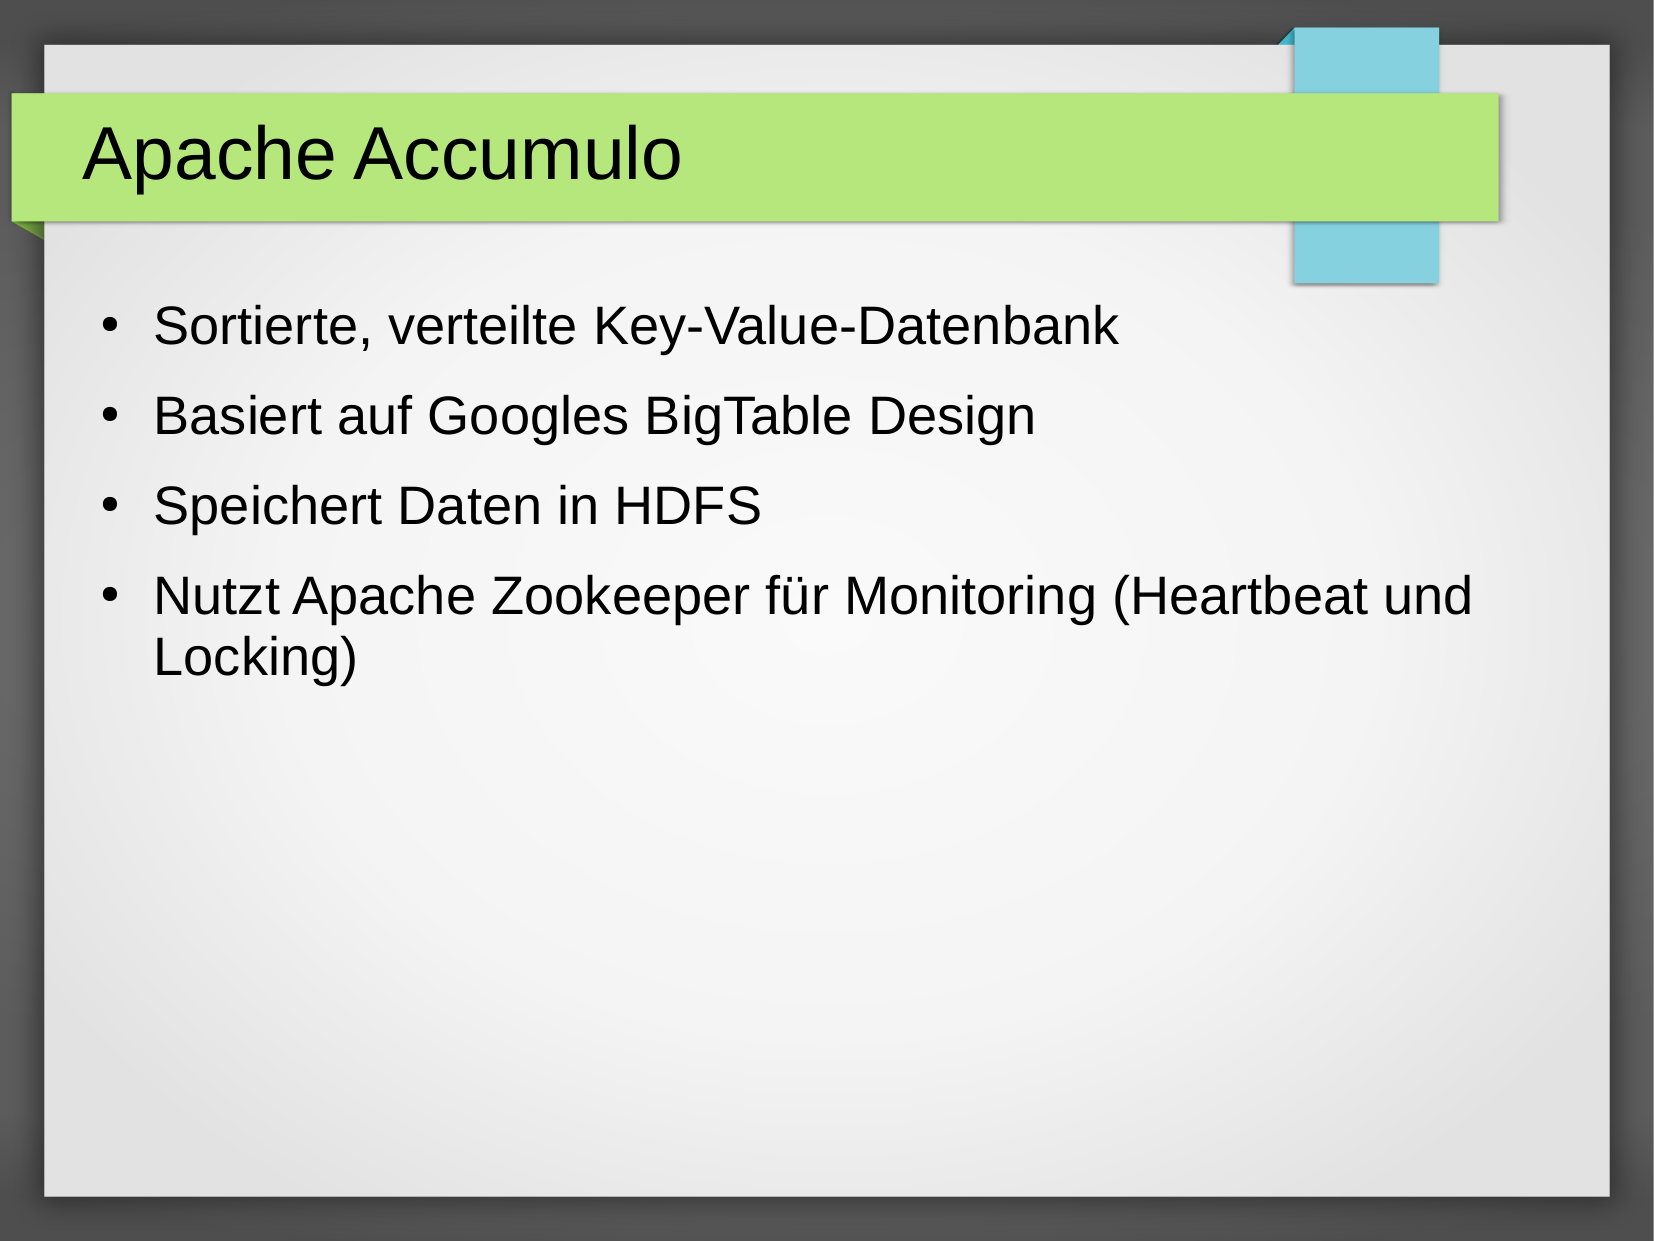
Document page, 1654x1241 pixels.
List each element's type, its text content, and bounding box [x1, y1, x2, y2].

list Sortierte, verteilte Key-Value-Datenbank Basiert auf Googles BigTable Design Speichert Daten in HDFS Nutzt Apache Zookeeper für Monitoring (Heartbeat und Locking) [82, 295, 1571, 1015]
title Apache Accumulo [82, 94, 1264, 213]
picture [0, 0, 1654, 1241]
